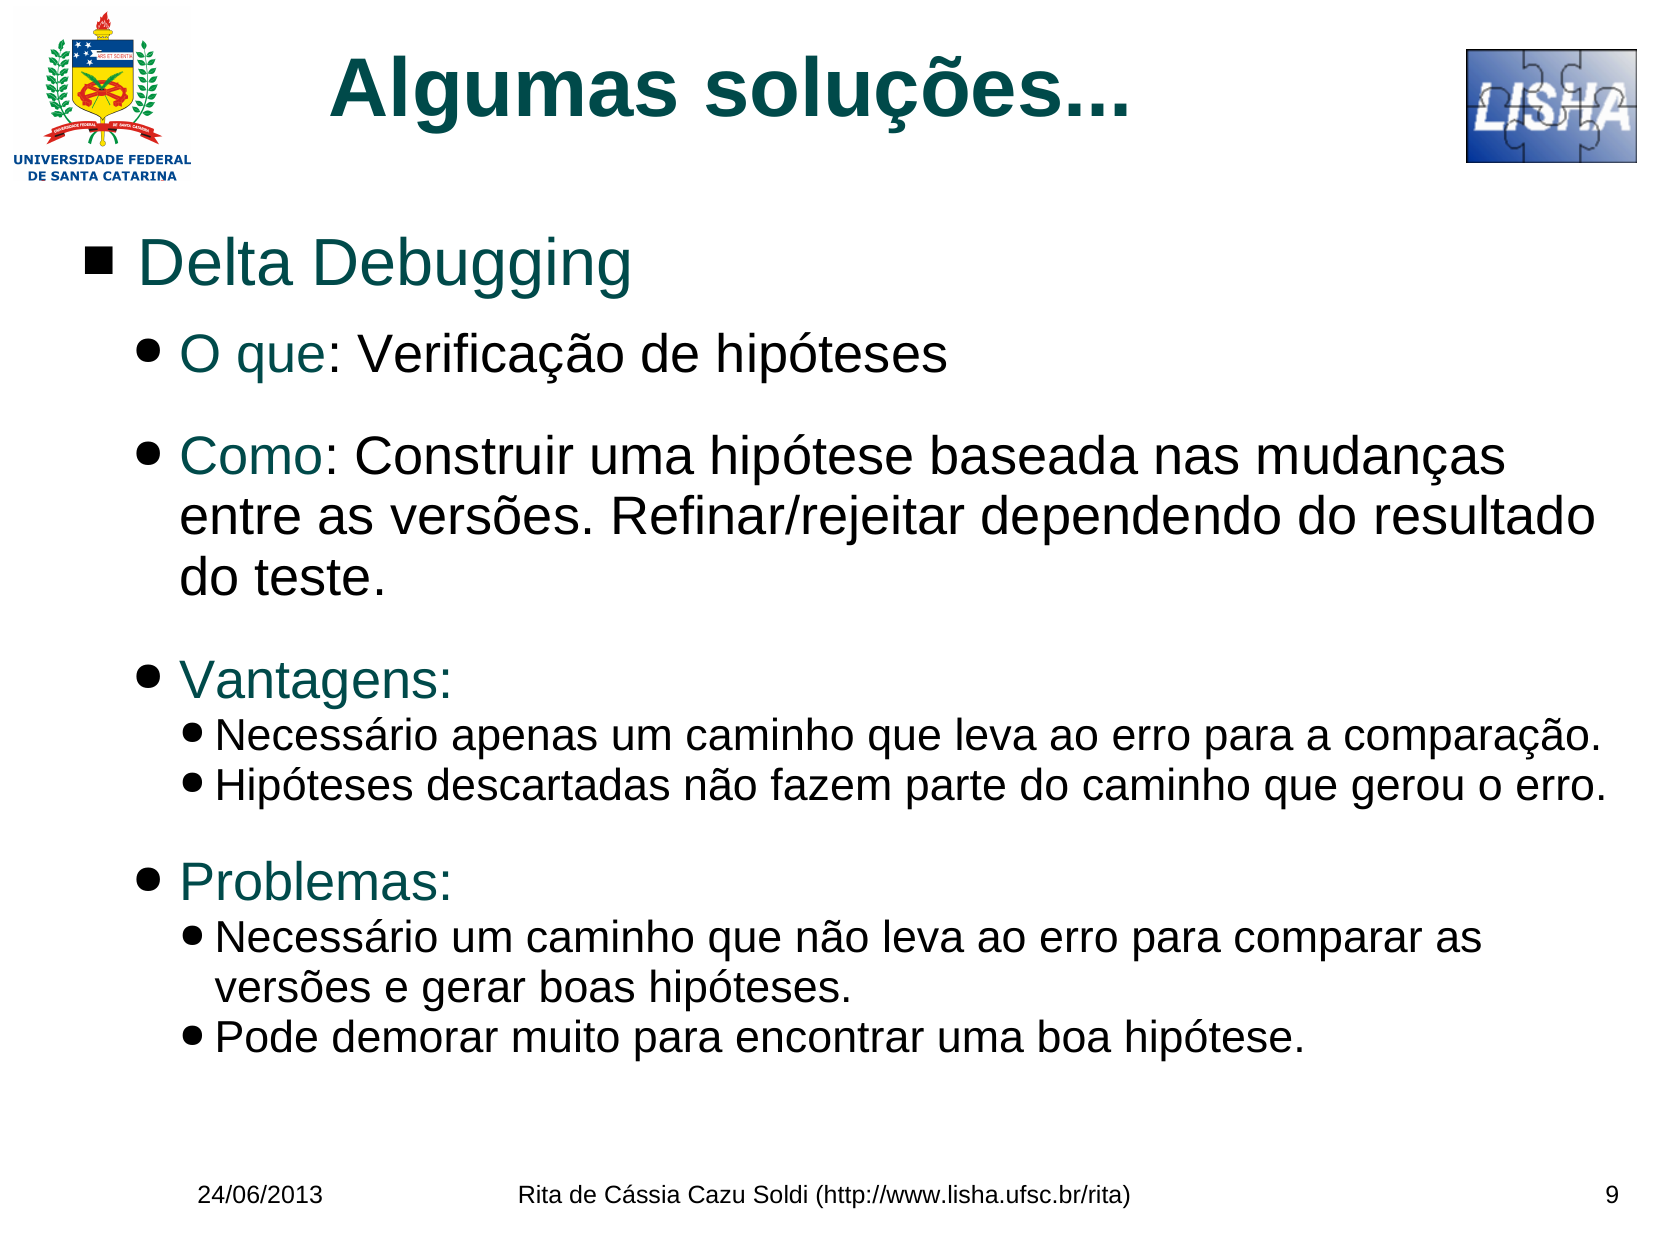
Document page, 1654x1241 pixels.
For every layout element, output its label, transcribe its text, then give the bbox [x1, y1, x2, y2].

list Delta Debugging O que: Verificação de hipóteses Como: Construir uma hipótese baseada nas mudanças entre as versões. Refinar/rejeitar dependendo do resultado do teste. Vantagens: Necessário apenas um caminho que leva ao erro para a comparação. Hipóteses descartadas não fazem parte do caminho que gerou o erro. Problemas: Necessário um caminho que não leva ao erro para comparar as versões e gerar boas hipóteses. Pode demorar muito para encontrar uma boa hipótese. [37, 225, 1613, 1163]
title Algumas soluções... [37, 37, 1426, 151]
picture [1466, 49, 1637, 163]
picture [13, 6, 191, 181]
